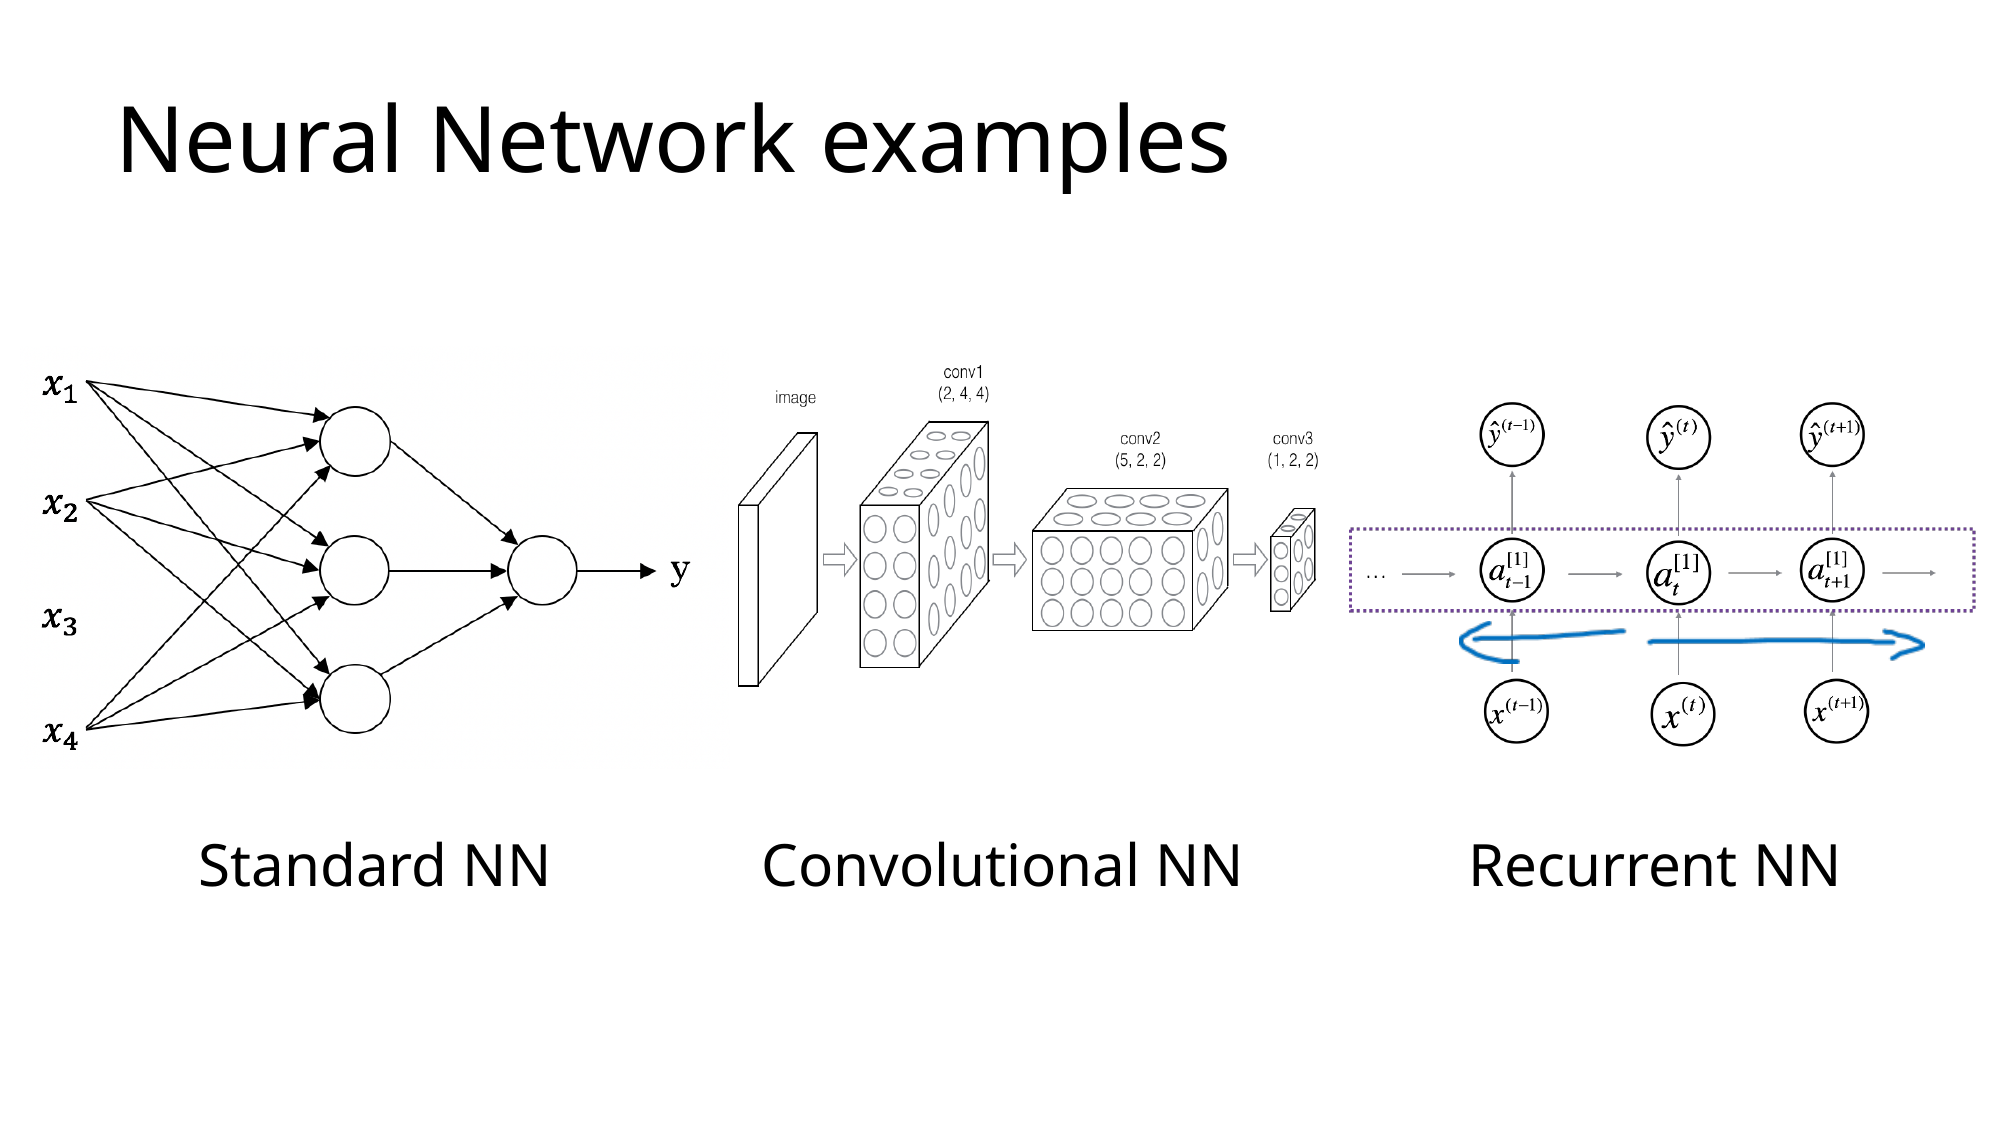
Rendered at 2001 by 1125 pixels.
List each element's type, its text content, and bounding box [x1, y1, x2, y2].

text_box Convolutional NN [746, 821, 1286, 907]
picture [20, 346, 1325, 769]
picture [1348, 401, 1976, 748]
text_box Standard NN [170, 821, 580, 907]
text_box Recurrent NN [1453, 821, 1872, 907]
text_box Neural Network examples [100, 33, 1826, 251]
